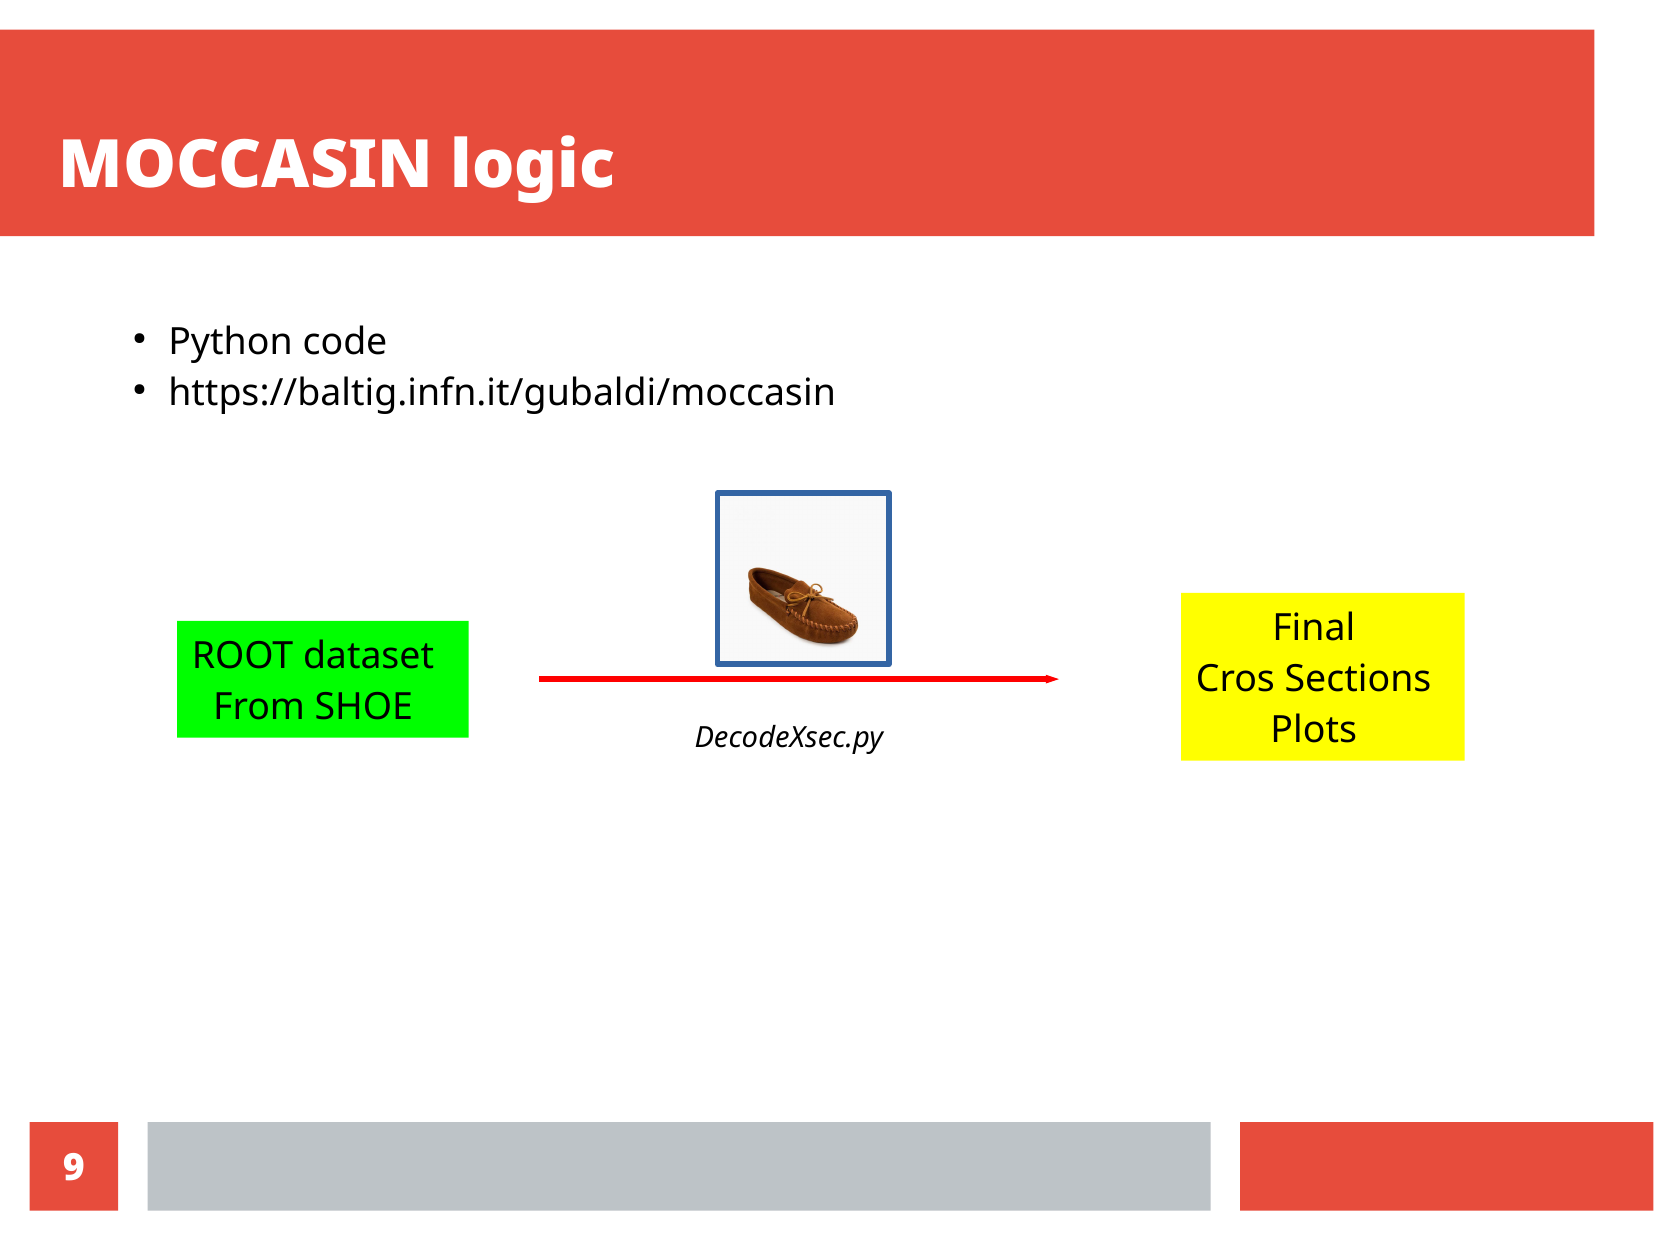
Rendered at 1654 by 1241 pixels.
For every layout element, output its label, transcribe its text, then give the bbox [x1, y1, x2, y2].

text_box DecodeXsec.py [679, 708, 934, 758]
text_box ROOT dataset From SHOE [177, 620, 469, 723]
text_box Python code https://baltig.infn.it/gubaldi/moccasin [118, 307, 1075, 540]
text_box Final Cros Sections Plots [1181, 592, 1465, 739]
picture [720, 540, 886, 662]
title MOCCASIN logic [59, 59, 1595, 207]
